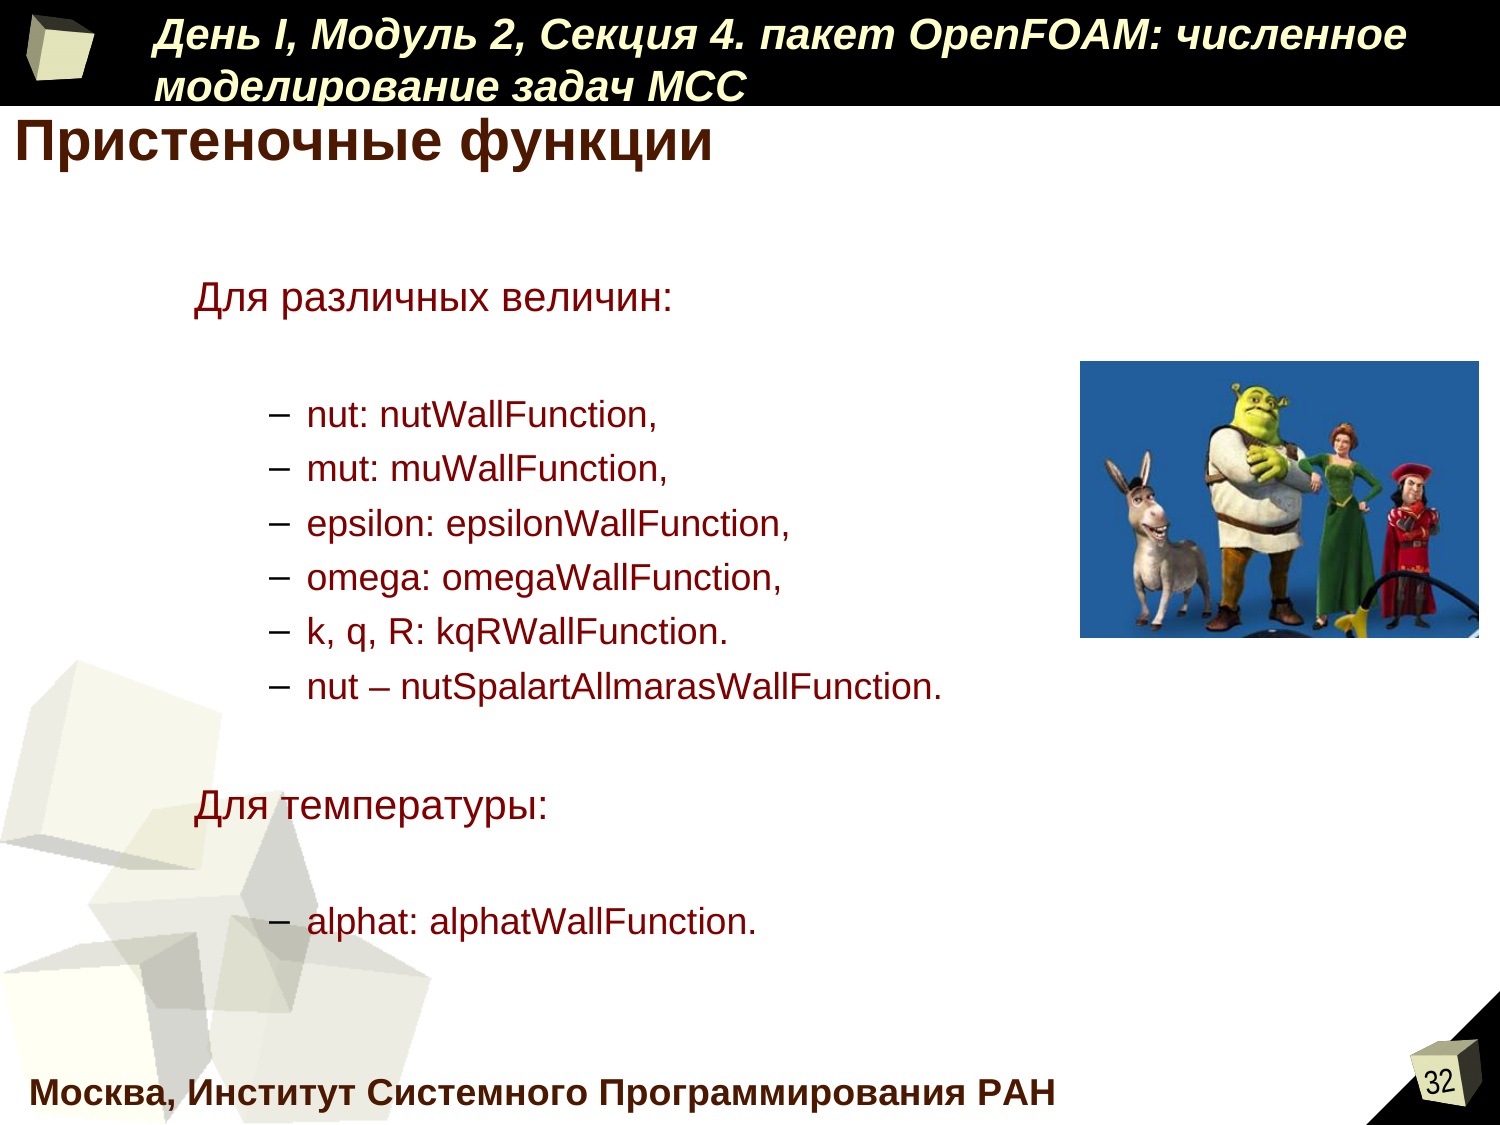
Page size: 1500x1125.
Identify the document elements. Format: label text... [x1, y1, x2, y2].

text_box Пристеночные функции [0, 94, 1500, 180]
picture [0, 659, 433, 1125]
picture [423, 1088, 433, 1102]
list Для различных величин: nut: nutWallFunction, mut: muWallFunction, epsilon: epsilonWallFunction, omega: omegaWallFunction, k, q, R: kqRWallFunction. nut – nutSpalartAllmarasWallFunction. Для температуры: alphat: alphatWallFunction. [29, 262, 1034, 965]
picture [1080, 361, 1479, 638]
